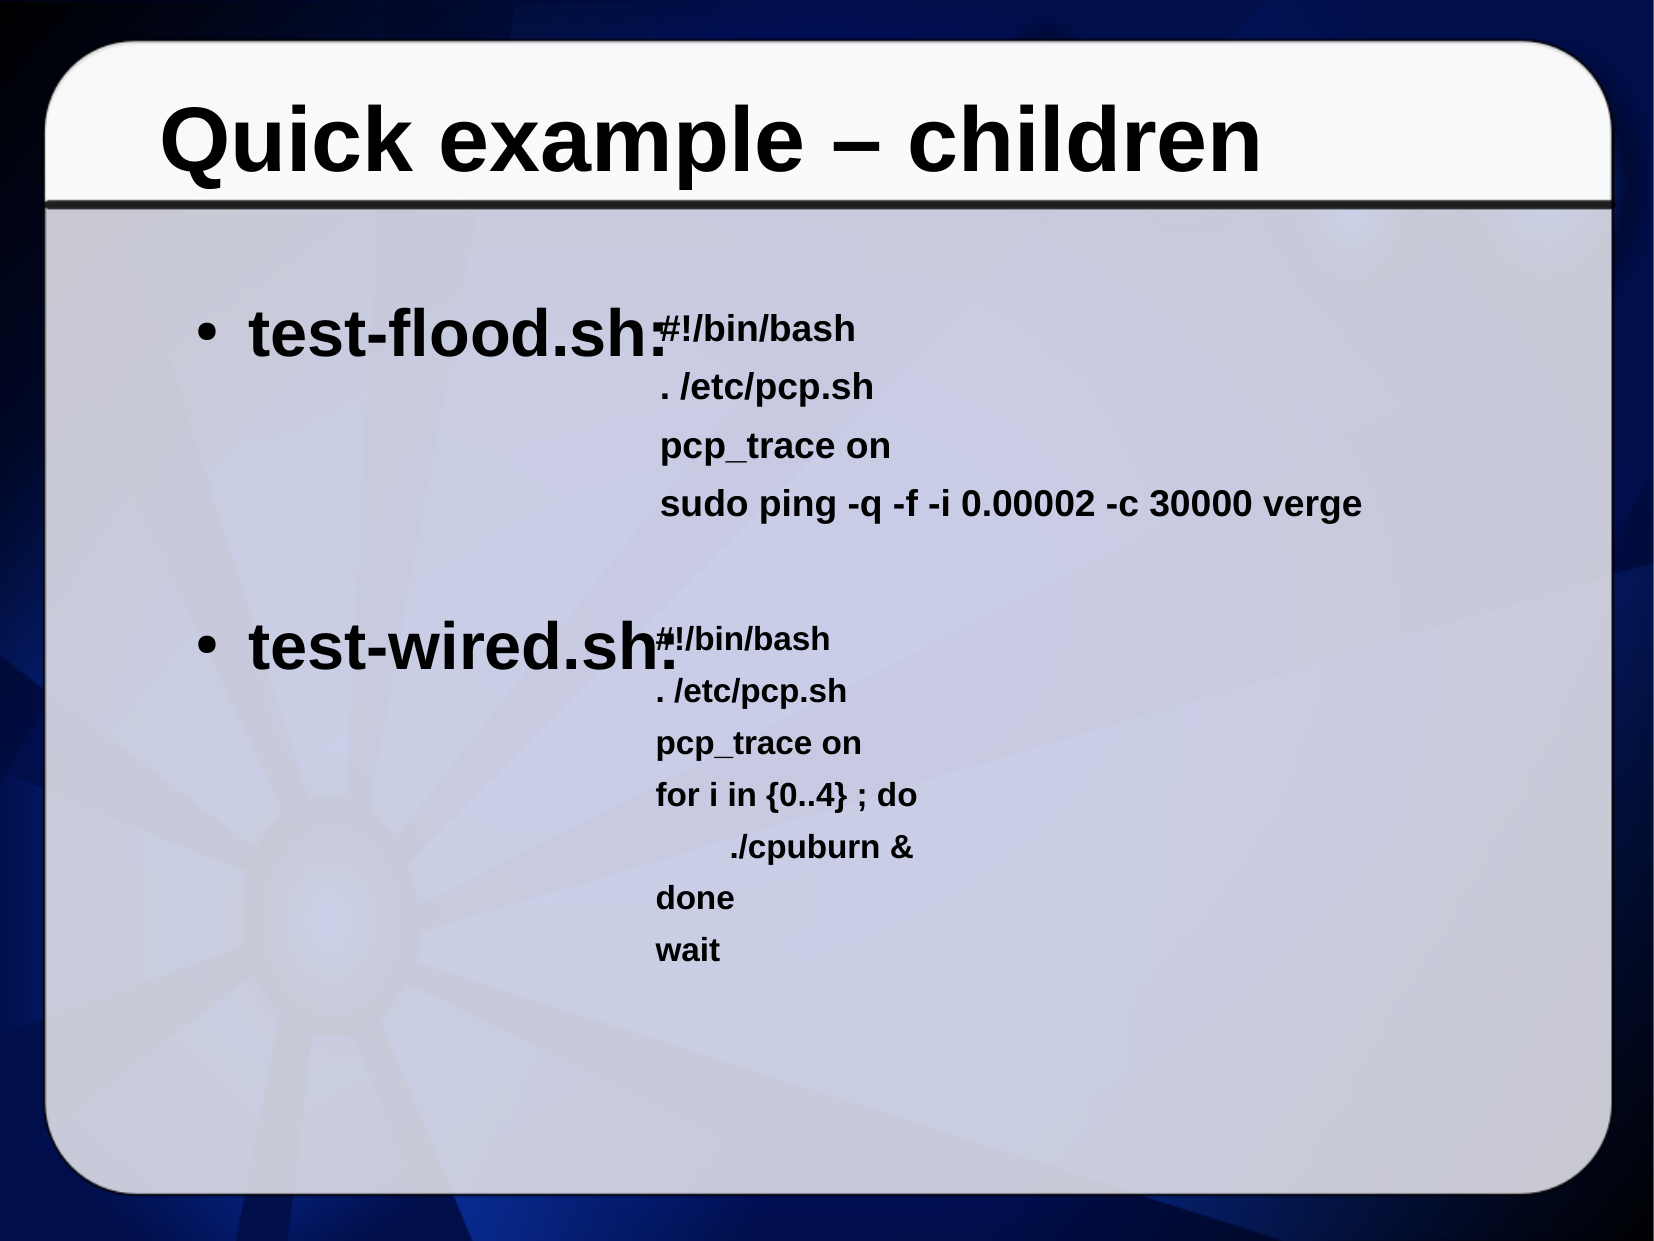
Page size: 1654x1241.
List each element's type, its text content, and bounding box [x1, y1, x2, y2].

list #!/bin/bash . /etc/pcp.sh pcp_trace on for i in {0..4} ; do ./cpuburn & done wait [620, 620, 1288, 973]
title Quick example – children [82, 49, 1571, 231]
list test-flood.sh: [177, 296, 1071, 380]
picture [0, 0, 1654, 1241]
list #!/bin/bash . /etc/pcp.sh pcp_trace on sudo ping -q -f -i 0.00002 -c 30000 verge [620, 307, 1514, 526]
list test-wired.sh: [177, 609, 1071, 693]
